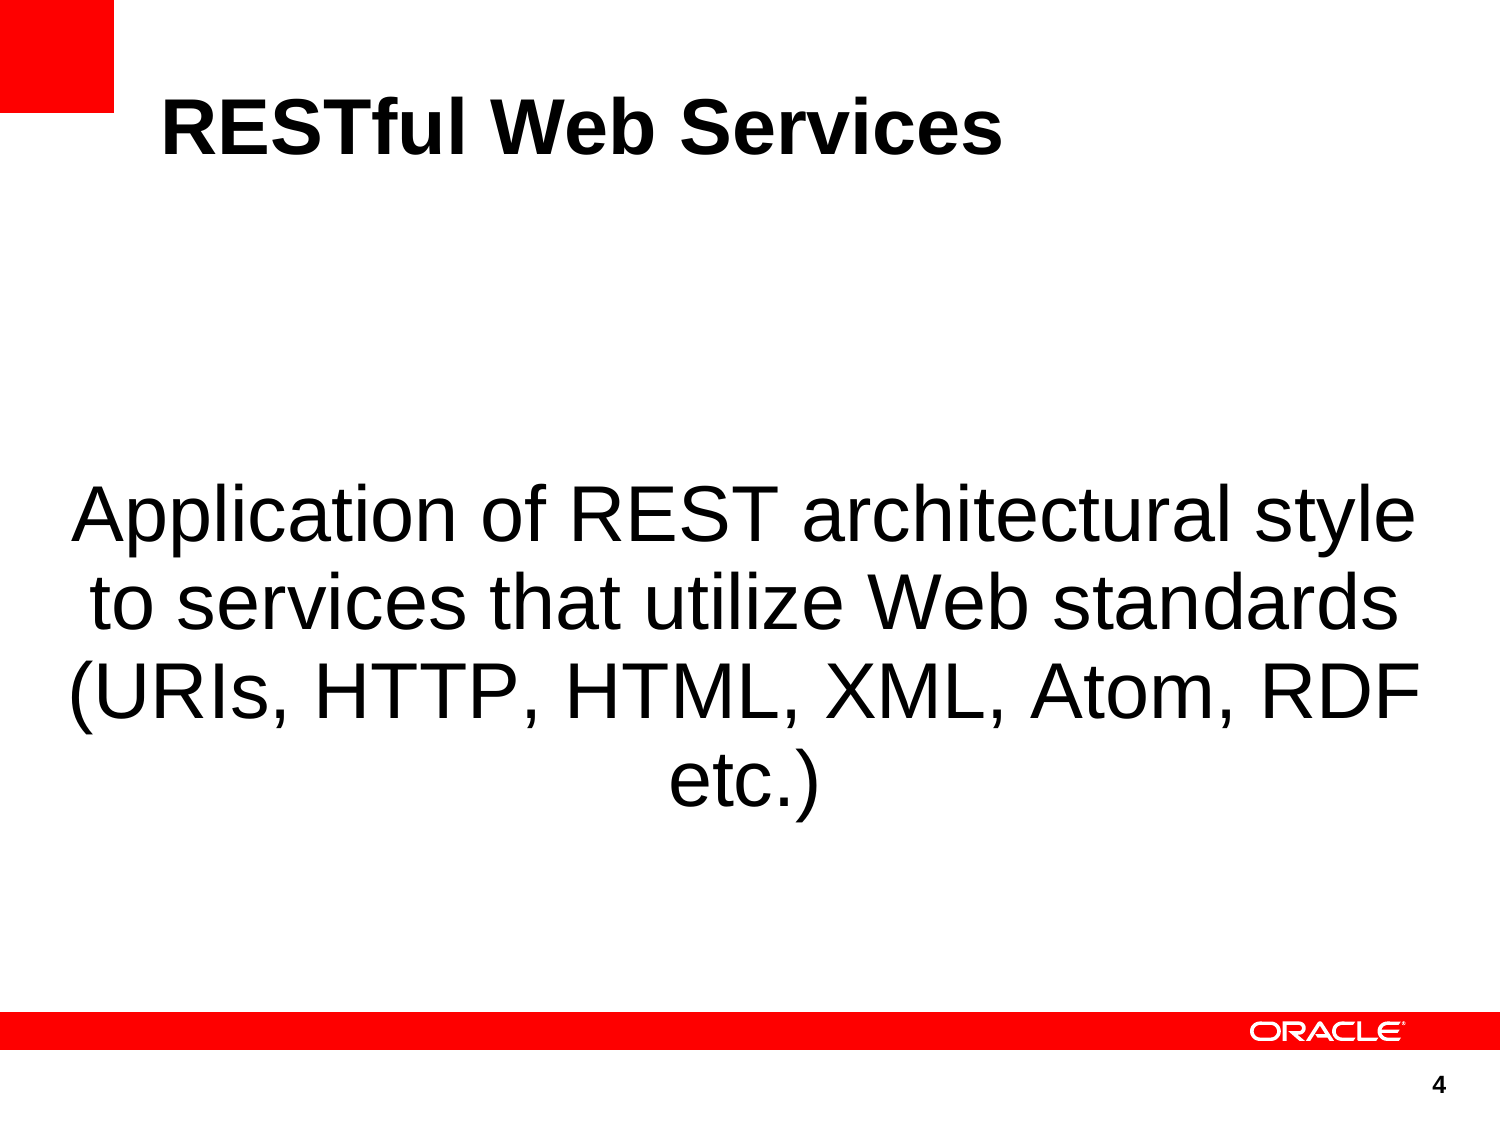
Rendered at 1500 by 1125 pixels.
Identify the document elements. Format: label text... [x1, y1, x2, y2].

picture [0, 1012, 1500, 1050]
title RESTful Web Services [145, 42, 1390, 213]
list Application of REST architectural style to services that utilize Web standards (URIs, HTTP, HTML, XML, Atom, RDF etc.) [39, 305, 1451, 991]
picture [0, 0, 114, 113]
